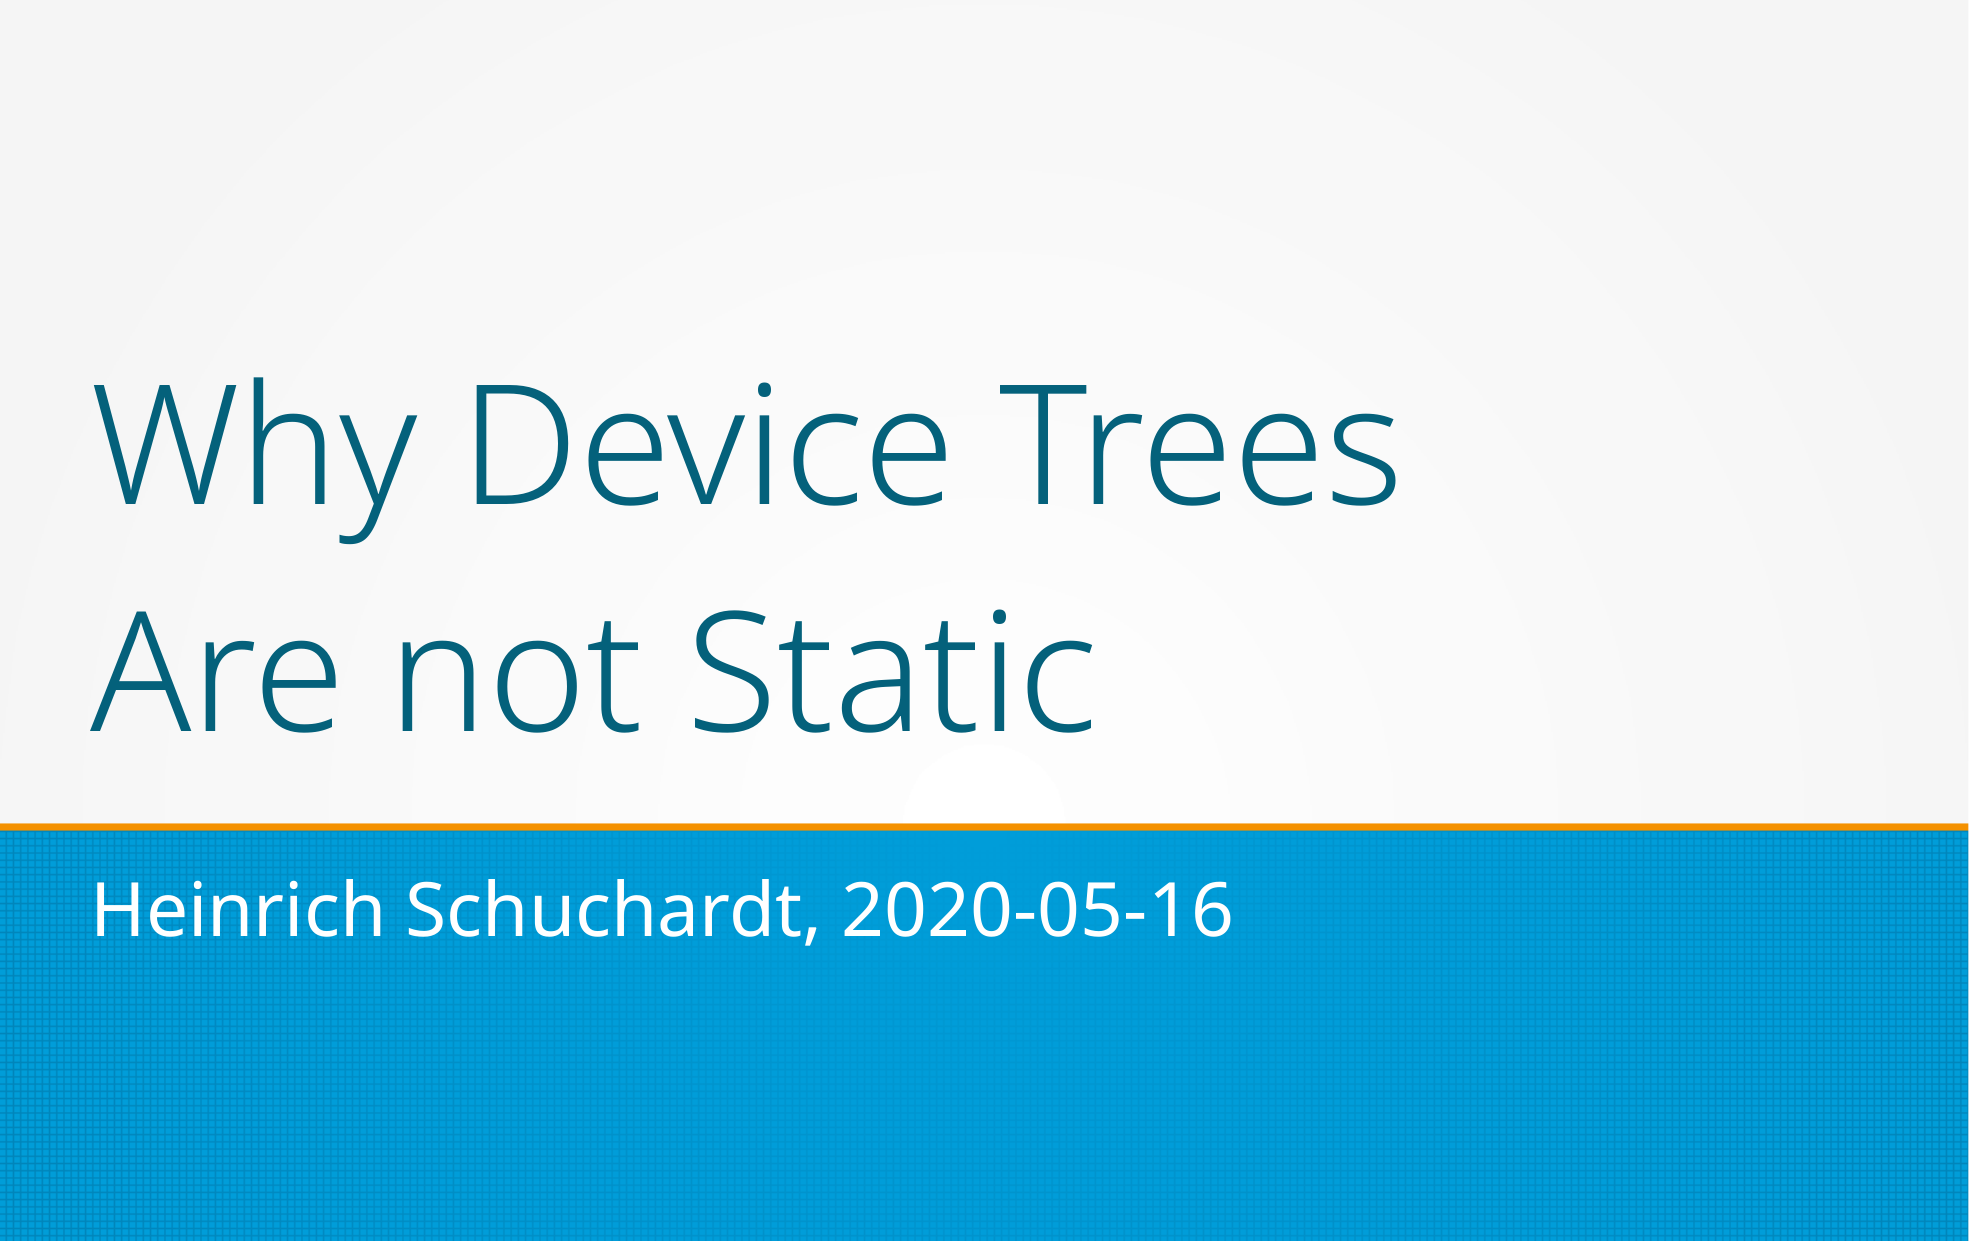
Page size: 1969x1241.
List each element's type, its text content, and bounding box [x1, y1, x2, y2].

picture [0, 0, 1969, 830]
title Why Device Trees Are not Static [90, 49, 1862, 781]
subtitle Heinrich Schuchardt, 2020-05-16 [90, 855, 1861, 1111]
